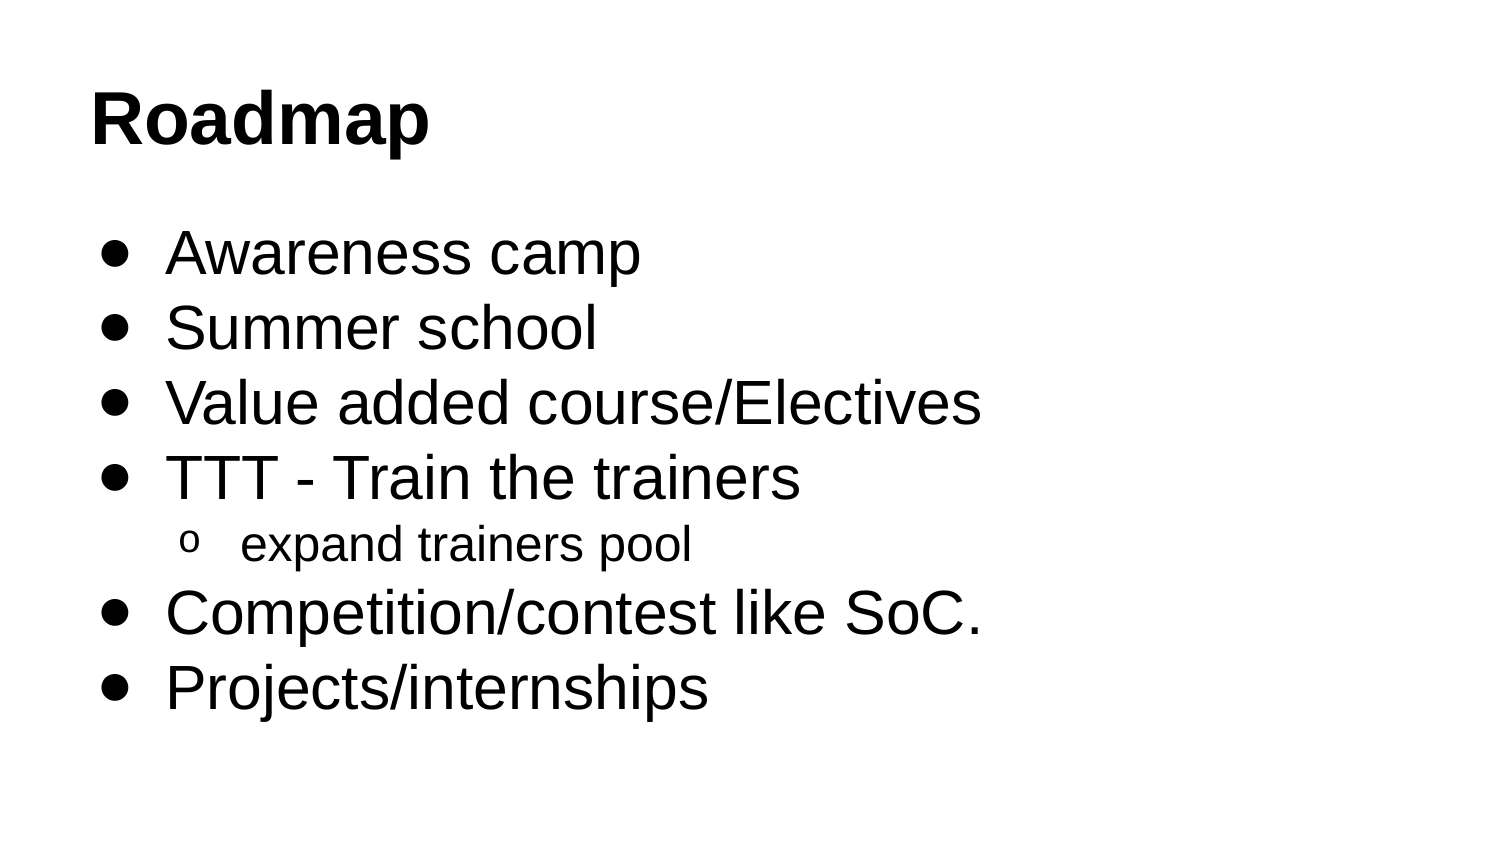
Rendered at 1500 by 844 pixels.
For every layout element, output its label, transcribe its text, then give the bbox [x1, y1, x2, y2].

title Roadmap [75, 33, 1425, 175]
list Awareness camp Summer school Value added course/Electives TTT - Train the trainers expand trainers pool Competition/contest like SoC. Projects/internships [75, 196, 1425, 808]
